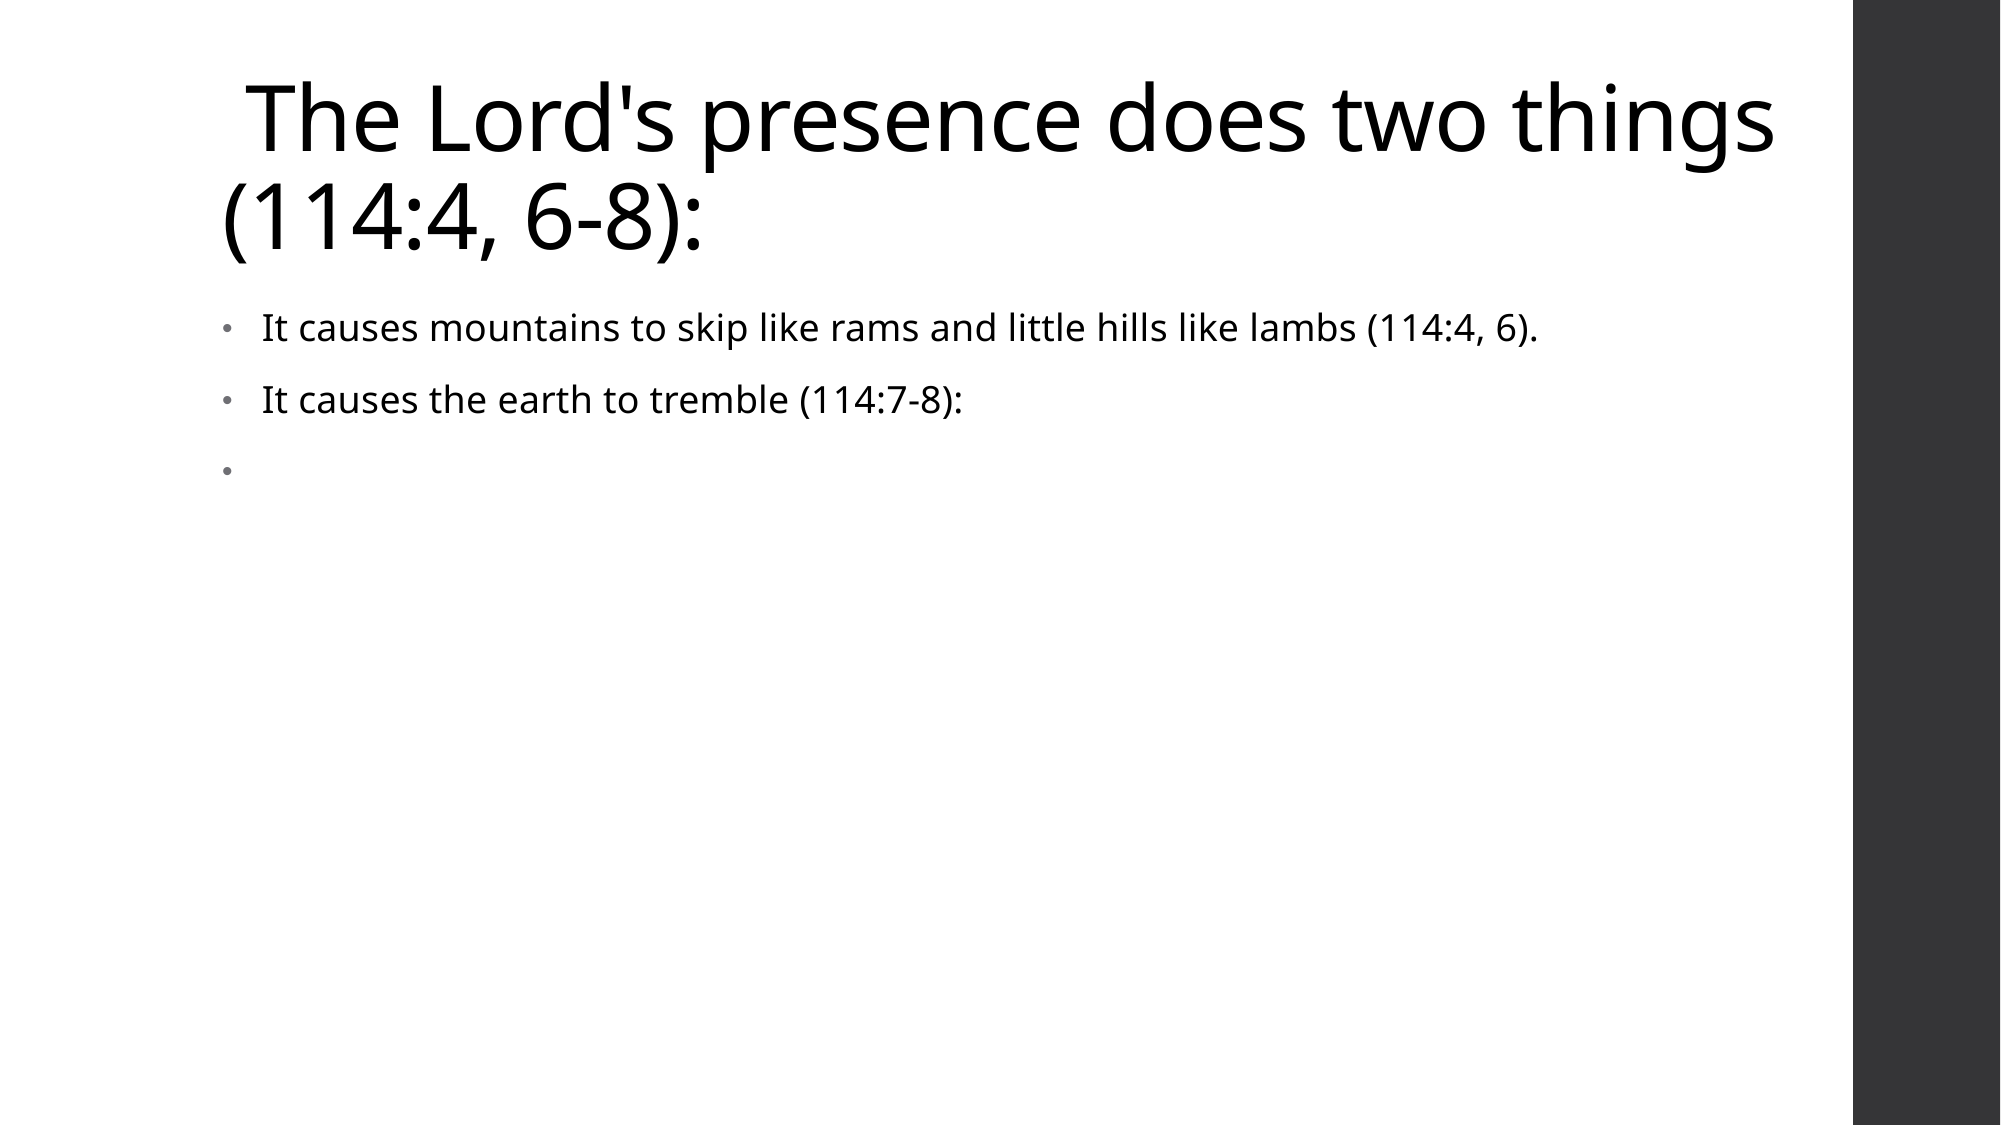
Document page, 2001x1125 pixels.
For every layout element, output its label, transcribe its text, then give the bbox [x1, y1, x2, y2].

list It causes mountains to skip like rams and little hills like lambs (114:4, 6). It causes the earth to tremble (114:7-8): [206, 299, 1617, 1014]
title The Lord's presence does two things (114:4, 6-8): [206, 60, 1797, 278]
